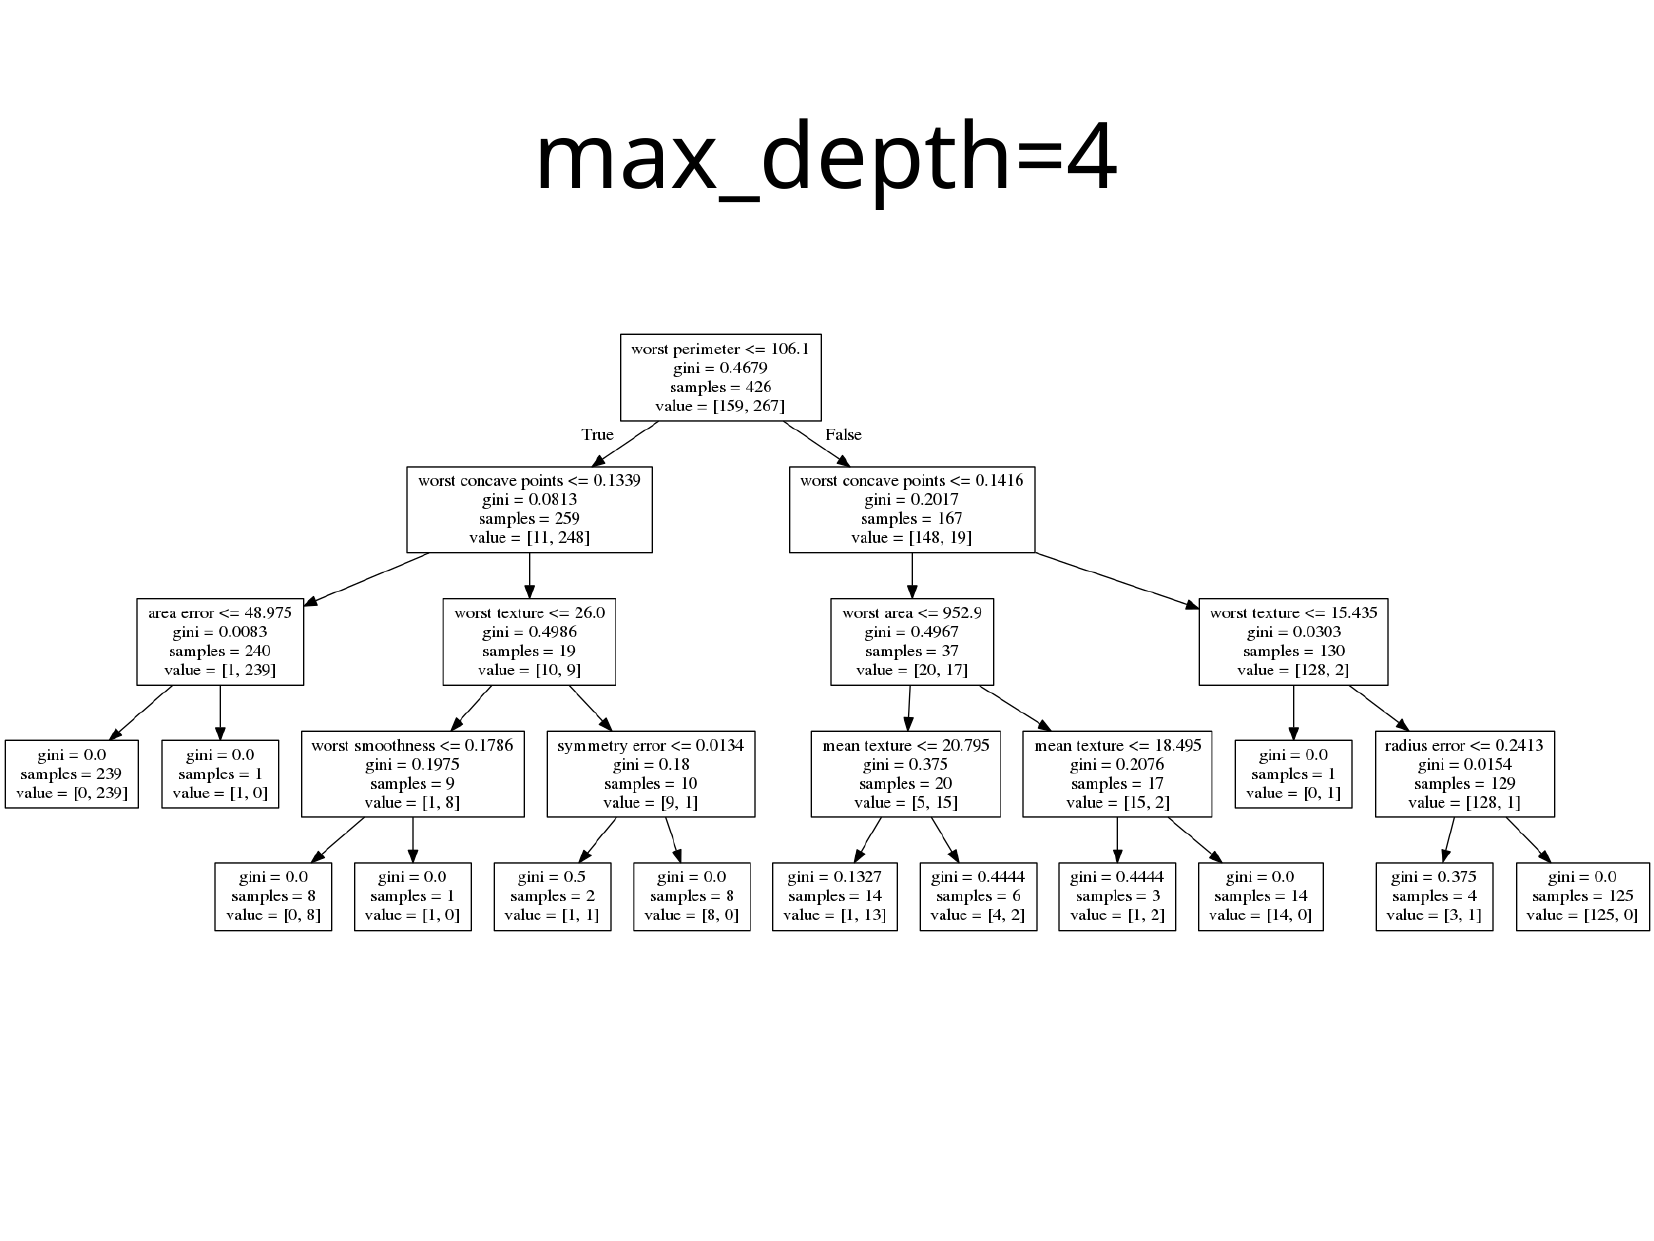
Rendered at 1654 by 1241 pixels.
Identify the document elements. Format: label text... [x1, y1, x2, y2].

picture [0, 329, 1654, 935]
title max_depth=4 [82, 49, 1571, 257]
